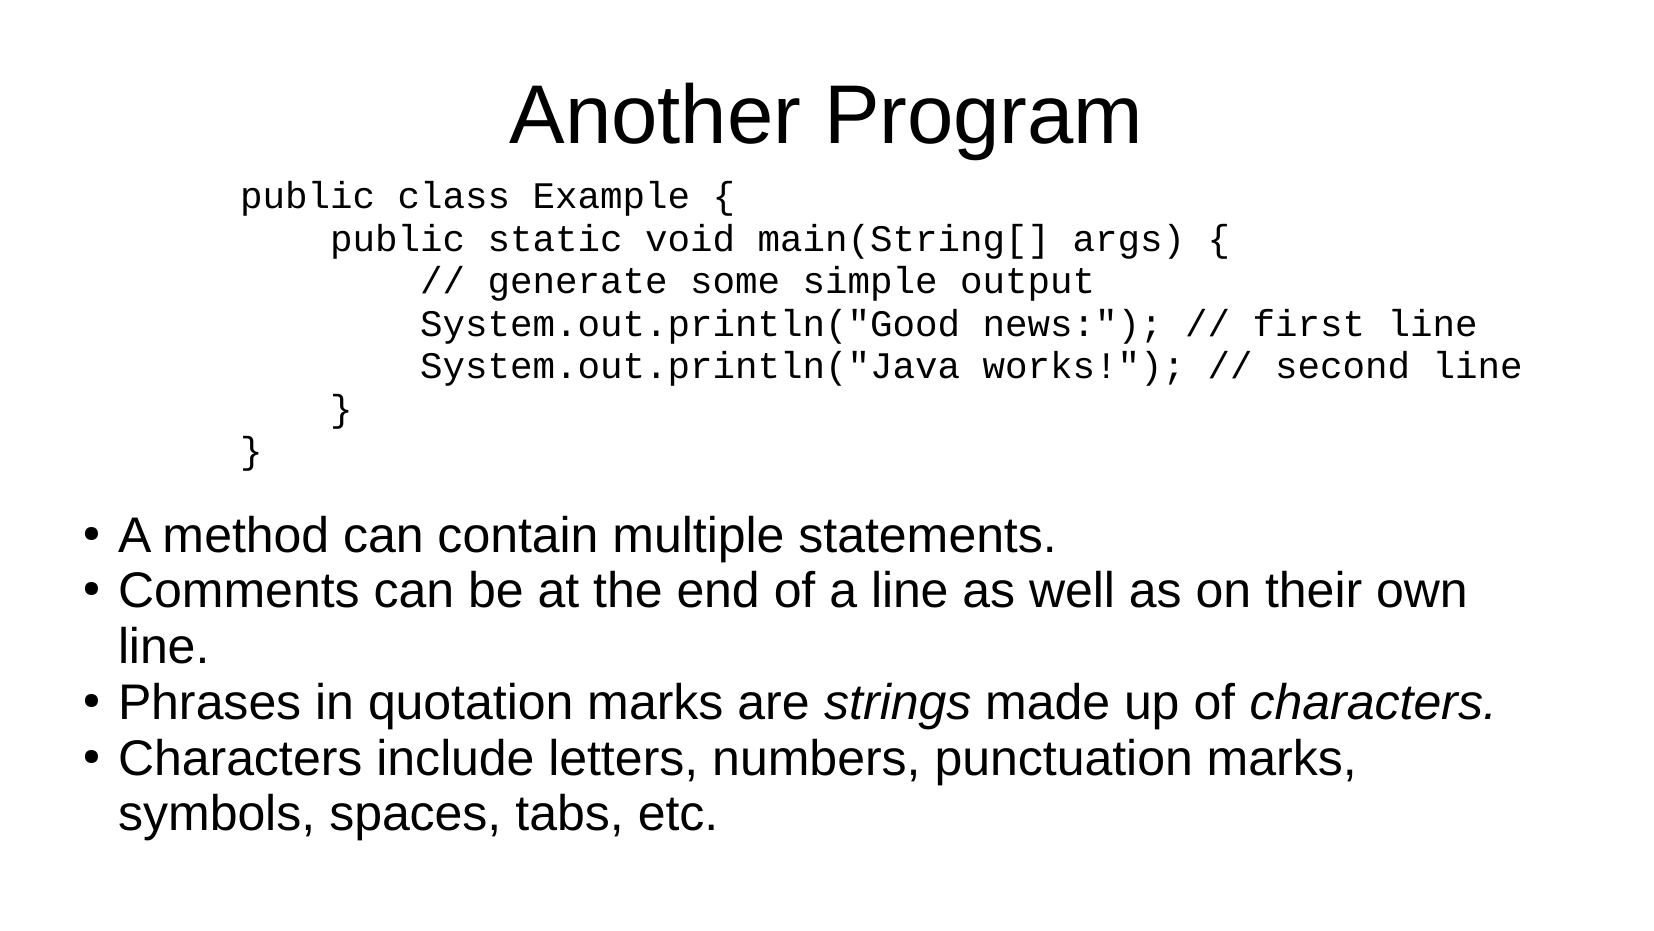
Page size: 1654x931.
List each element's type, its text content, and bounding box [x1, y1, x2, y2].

text_box public class Example { public static void main(String[] args) { // generate some simple output System.out.println("Good news:"); // first line System.out.println("Java works!"); // second line } } [225, 170, 1538, 483]
text_box A method can contain multiple statements. Comments can be at the end of a line as well as on their own line. Phrases in quotation marks are strings made up of characters. Characters include letters, numbers, punctuation marks, symbols, spaces, tabs, etc. [67, 499, 1576, 863]
title Another Program [82, 37, 1571, 193]
